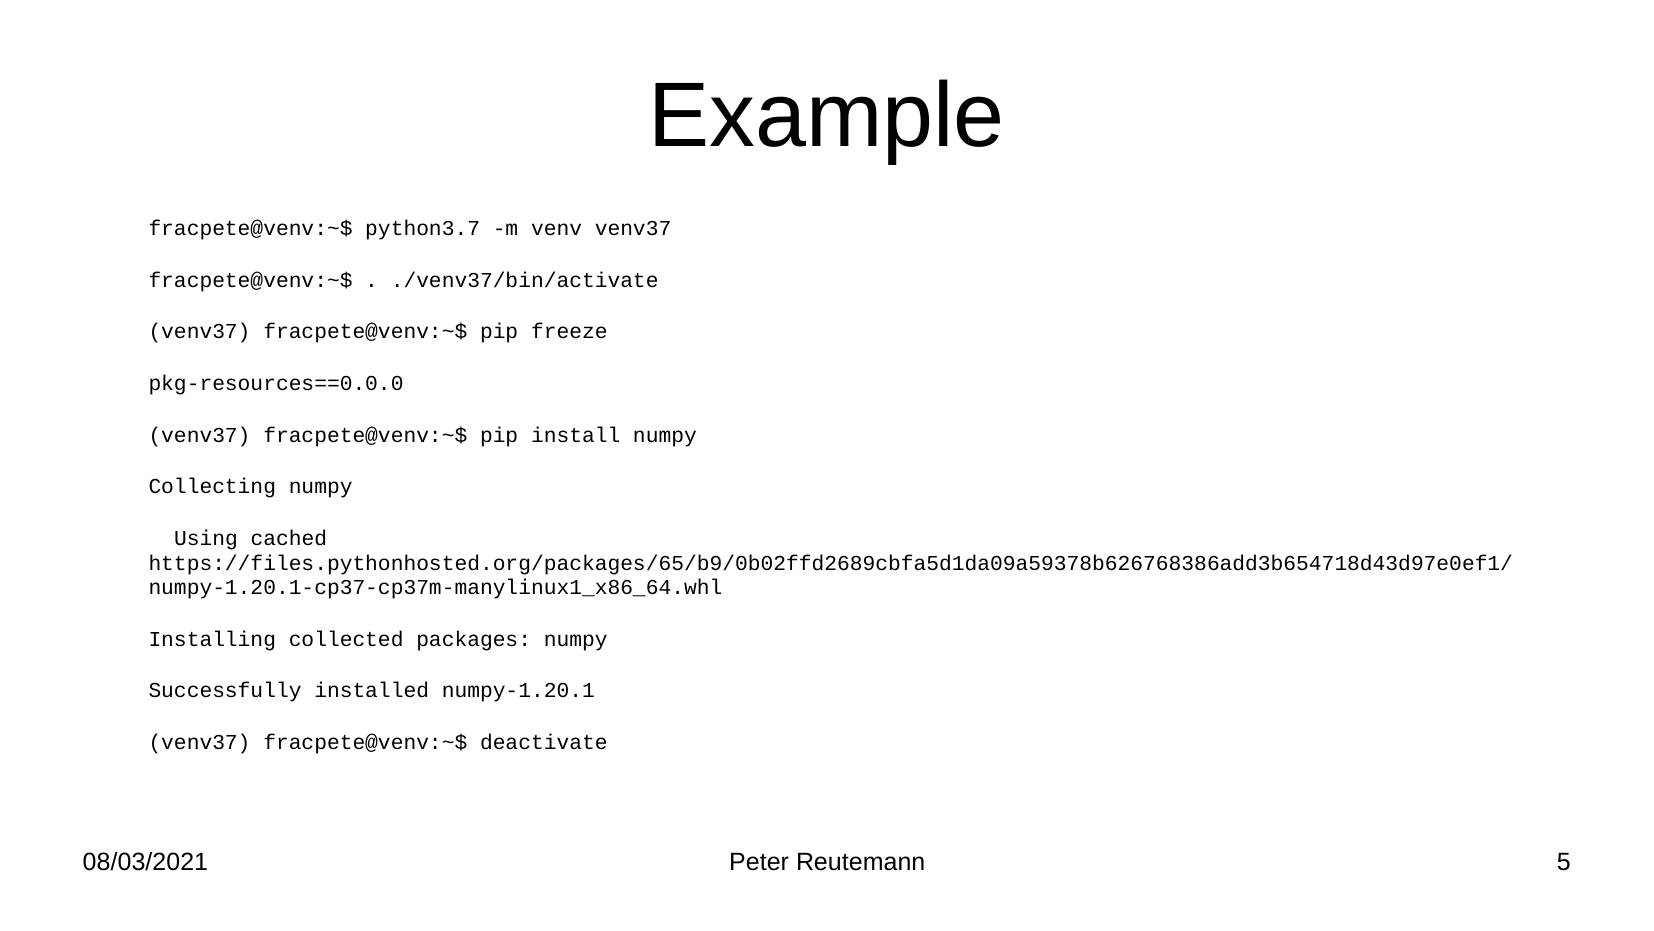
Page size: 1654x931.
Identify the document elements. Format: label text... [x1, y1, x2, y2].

list fracpete@venv:~$ python3.7 -m venv venv37 fracpete@venv:~$ . ./venv37/bin/activate (venv37) fracpete@venv:~$ pip freeze pkg-resources==0.0.0 (venv37) fracpete@venv:~$ pip install numpy Collecting numpy Using cached https://files.pythonhosted.org/packages/65/b9/0b02ffd2689cbfa5d1da09a59378b626768386add3b654718d43d97e0ef1/numpy-1.20.1-cp37-cp37m-manylinux1_x86_64.whl Installing collected packages: numpy Successfully installed numpy-1.20.1 (venv37) fracpete@venv:~$ deactivate [82, 217, 1571, 758]
title Example [82, 37, 1571, 193]
